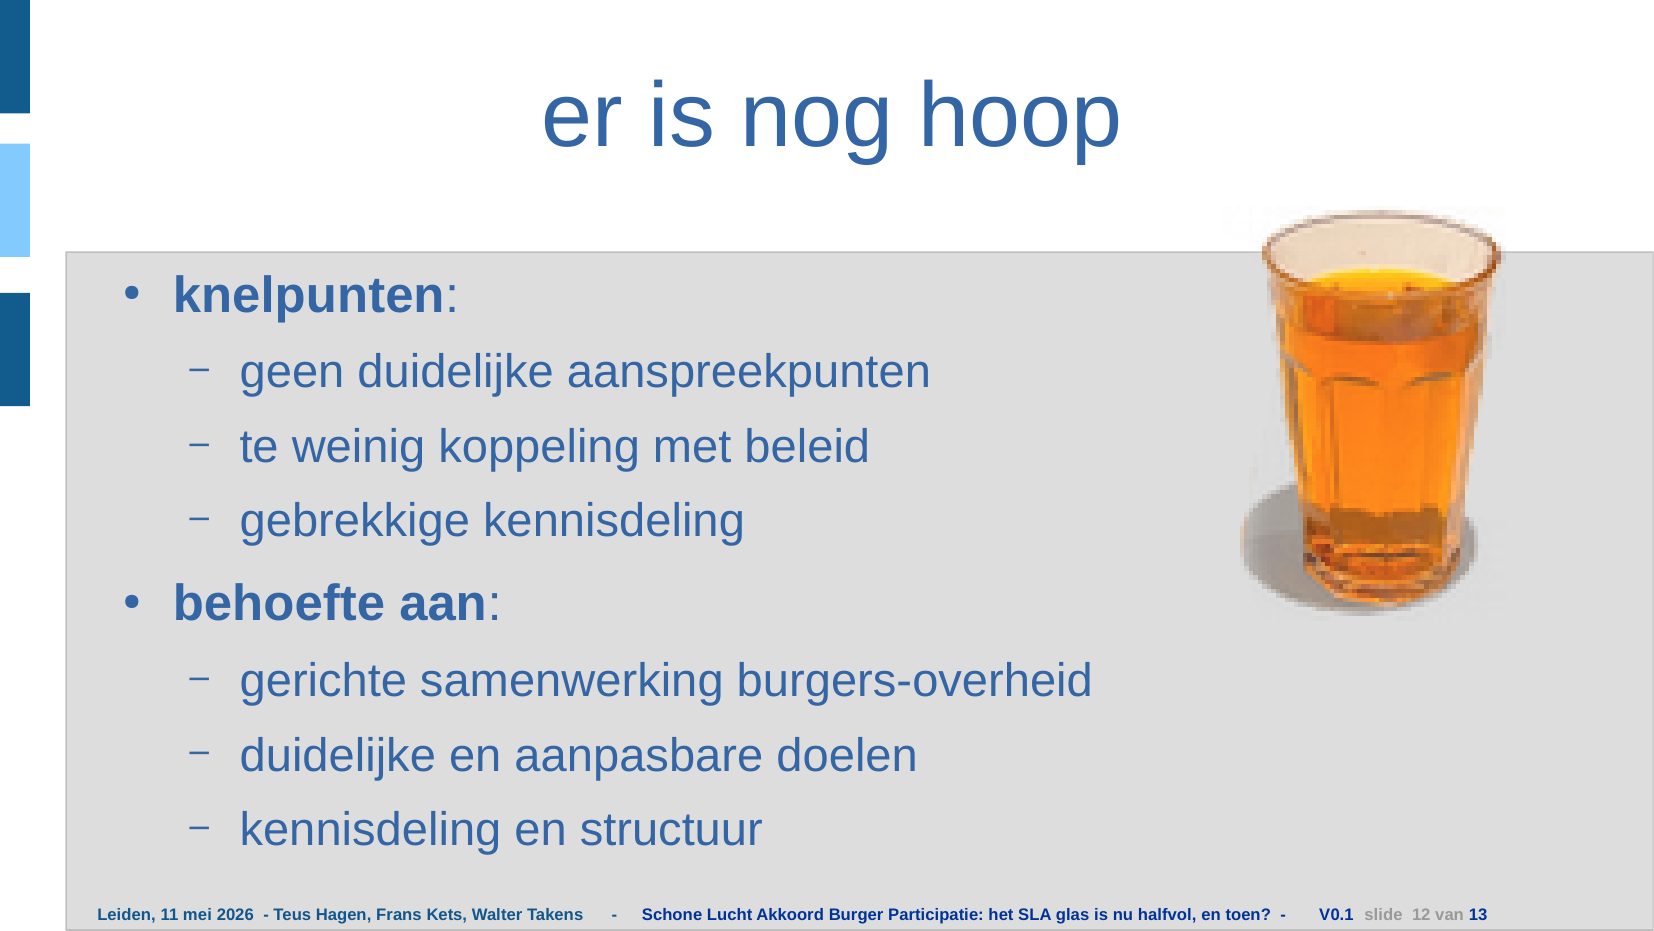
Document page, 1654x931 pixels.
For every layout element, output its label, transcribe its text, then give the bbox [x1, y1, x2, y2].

list knelpunten: geen duidelijke aanspreekpunten te weinig koppeling met beleid gebrekkige kennisdeling behoefte aan: gerichte samenwerking burgers-overheid duidelijke en aanpasbare doelen kennisdeling en structuur [106, 265, 1595, 857]
picture [1222, 206, 1506, 621]
title er is nog hoop [88, 37, 1577, 193]
